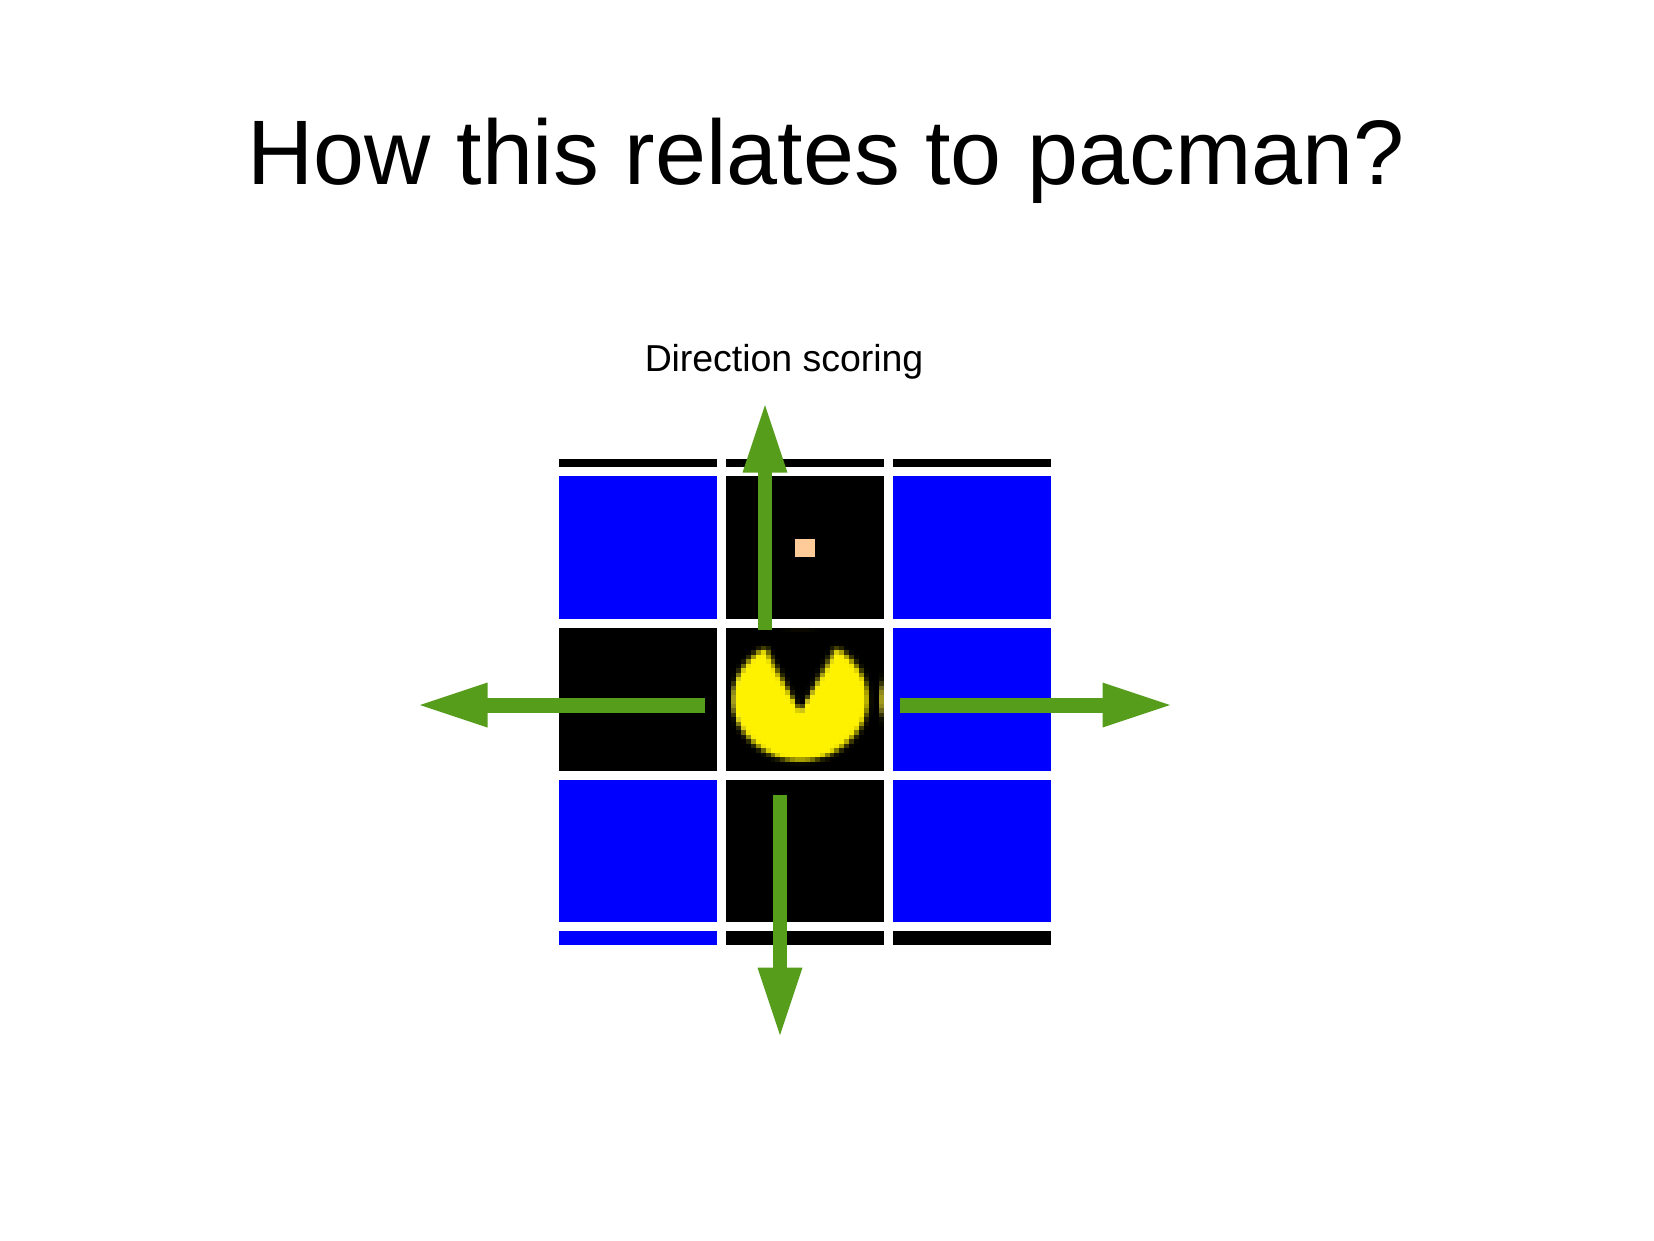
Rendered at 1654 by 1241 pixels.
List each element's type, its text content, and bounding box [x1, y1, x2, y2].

text_box Direction scoring [630, 330, 1654, 387]
picture [555, 459, 1051, 946]
title How this relates to pacman? [82, 49, 1571, 257]
